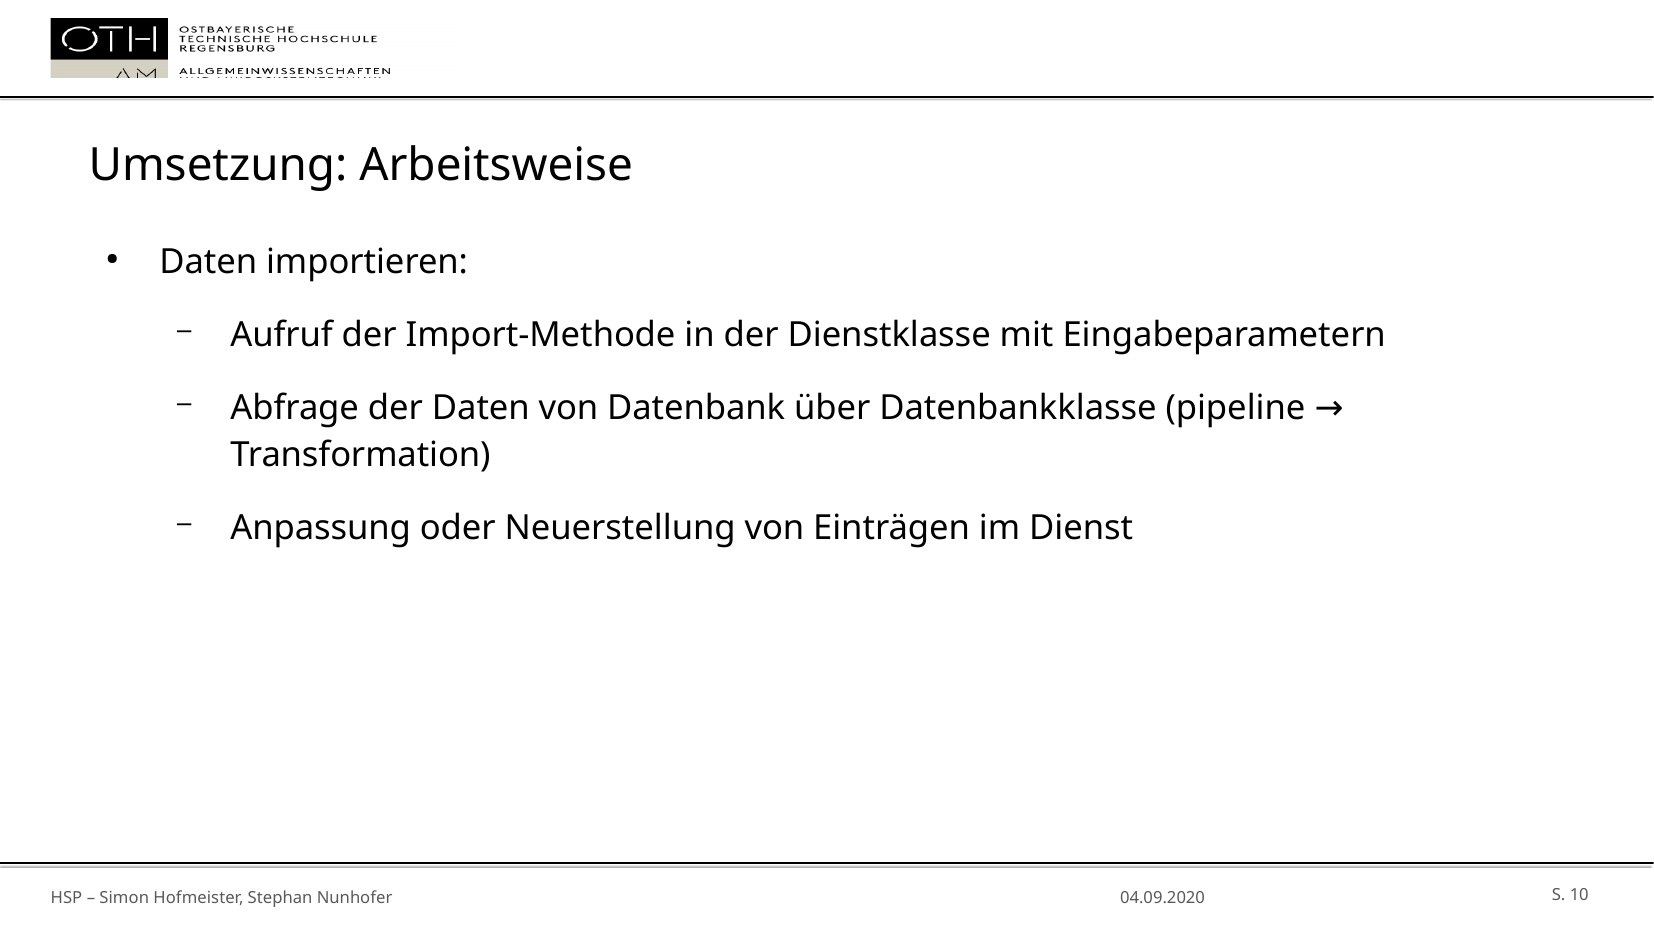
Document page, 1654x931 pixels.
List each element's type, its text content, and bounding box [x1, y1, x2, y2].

list Daten importieren: Aufruf der Import-Methode in der Dienstklasse mit Eingabeparametern Abfrage der Daten von Datenbank über Datenbankklasse (pipeline → Transformation) Anpassung oder Neuerstellung von Einträgen im Dienst [88, 236, 1565, 798]
picture [50, 18, 456, 78]
title Umsetzung: Arbeitsweise [88, 118, 1565, 207]
